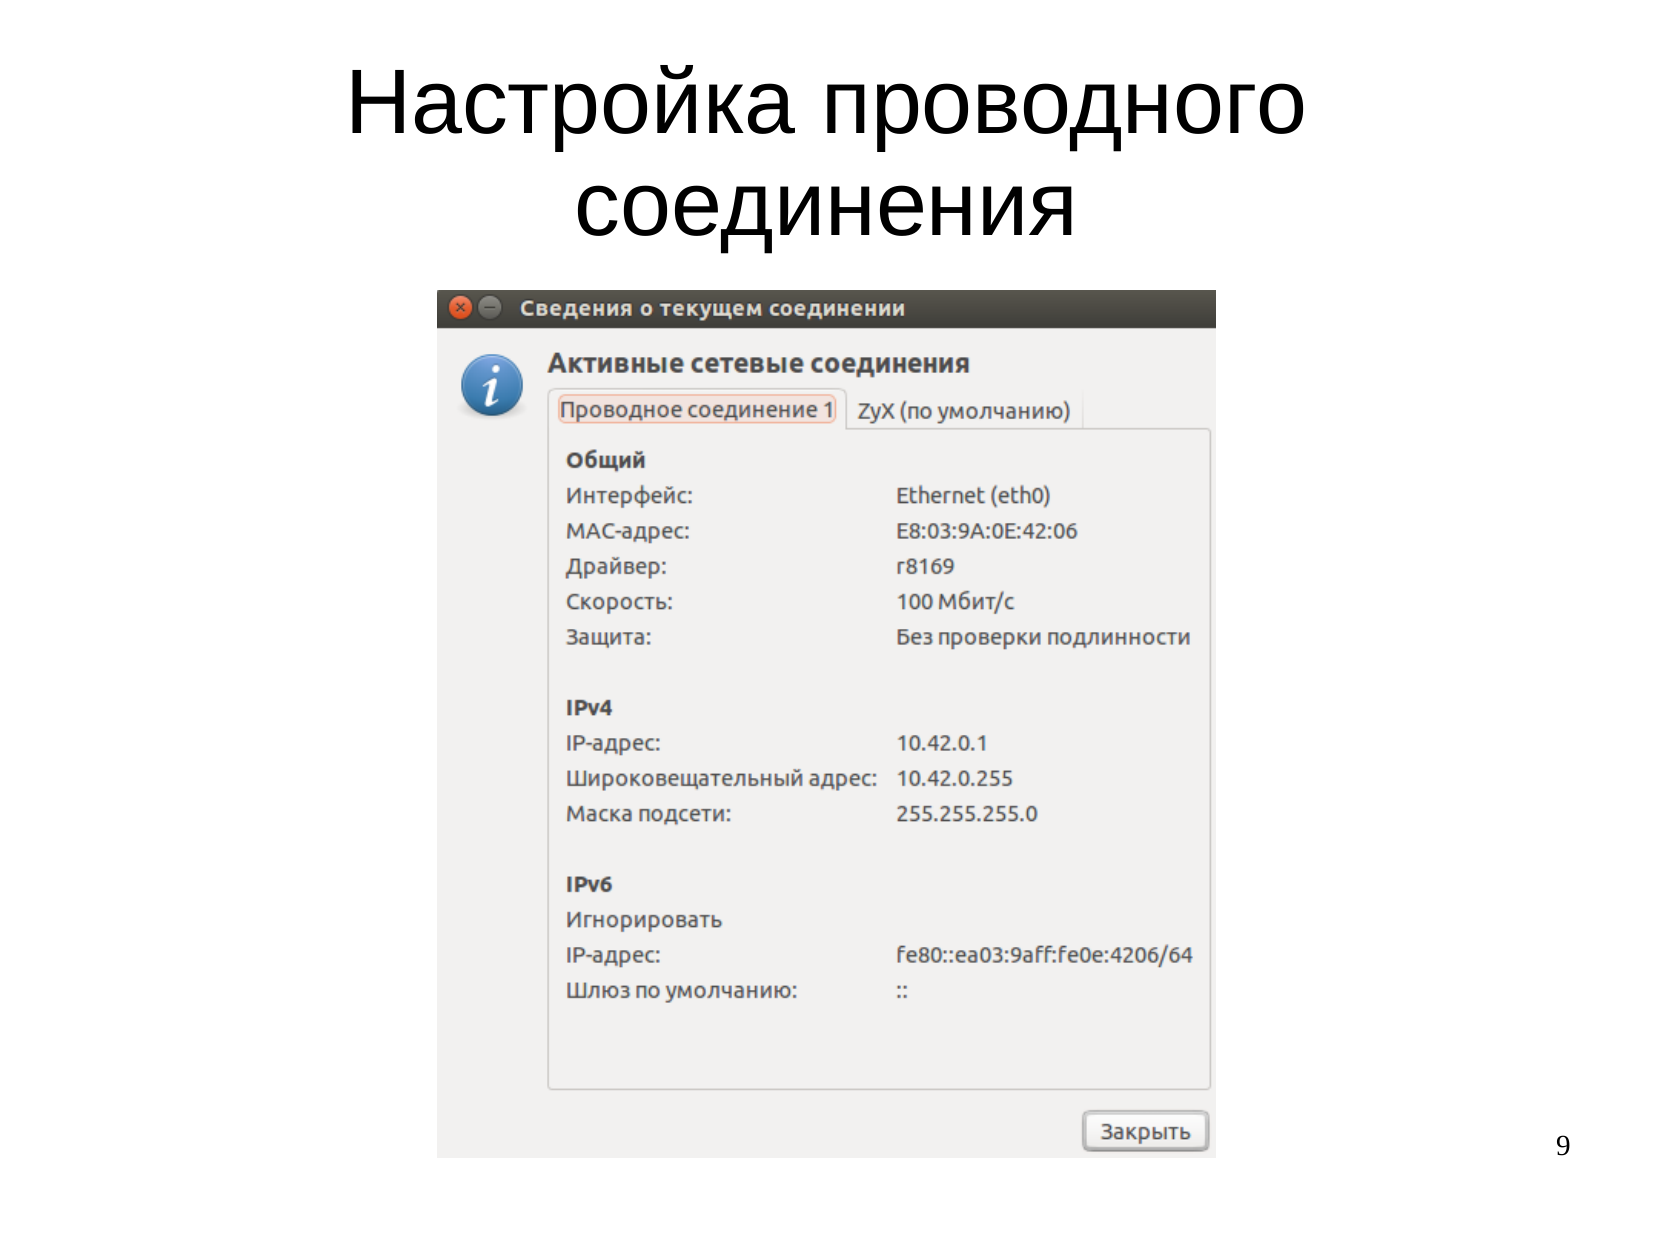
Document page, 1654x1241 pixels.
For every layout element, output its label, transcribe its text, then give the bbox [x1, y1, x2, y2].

title Настройка проводного соединения [82, 49, 1571, 257]
picture [437, 290, 1216, 1158]
